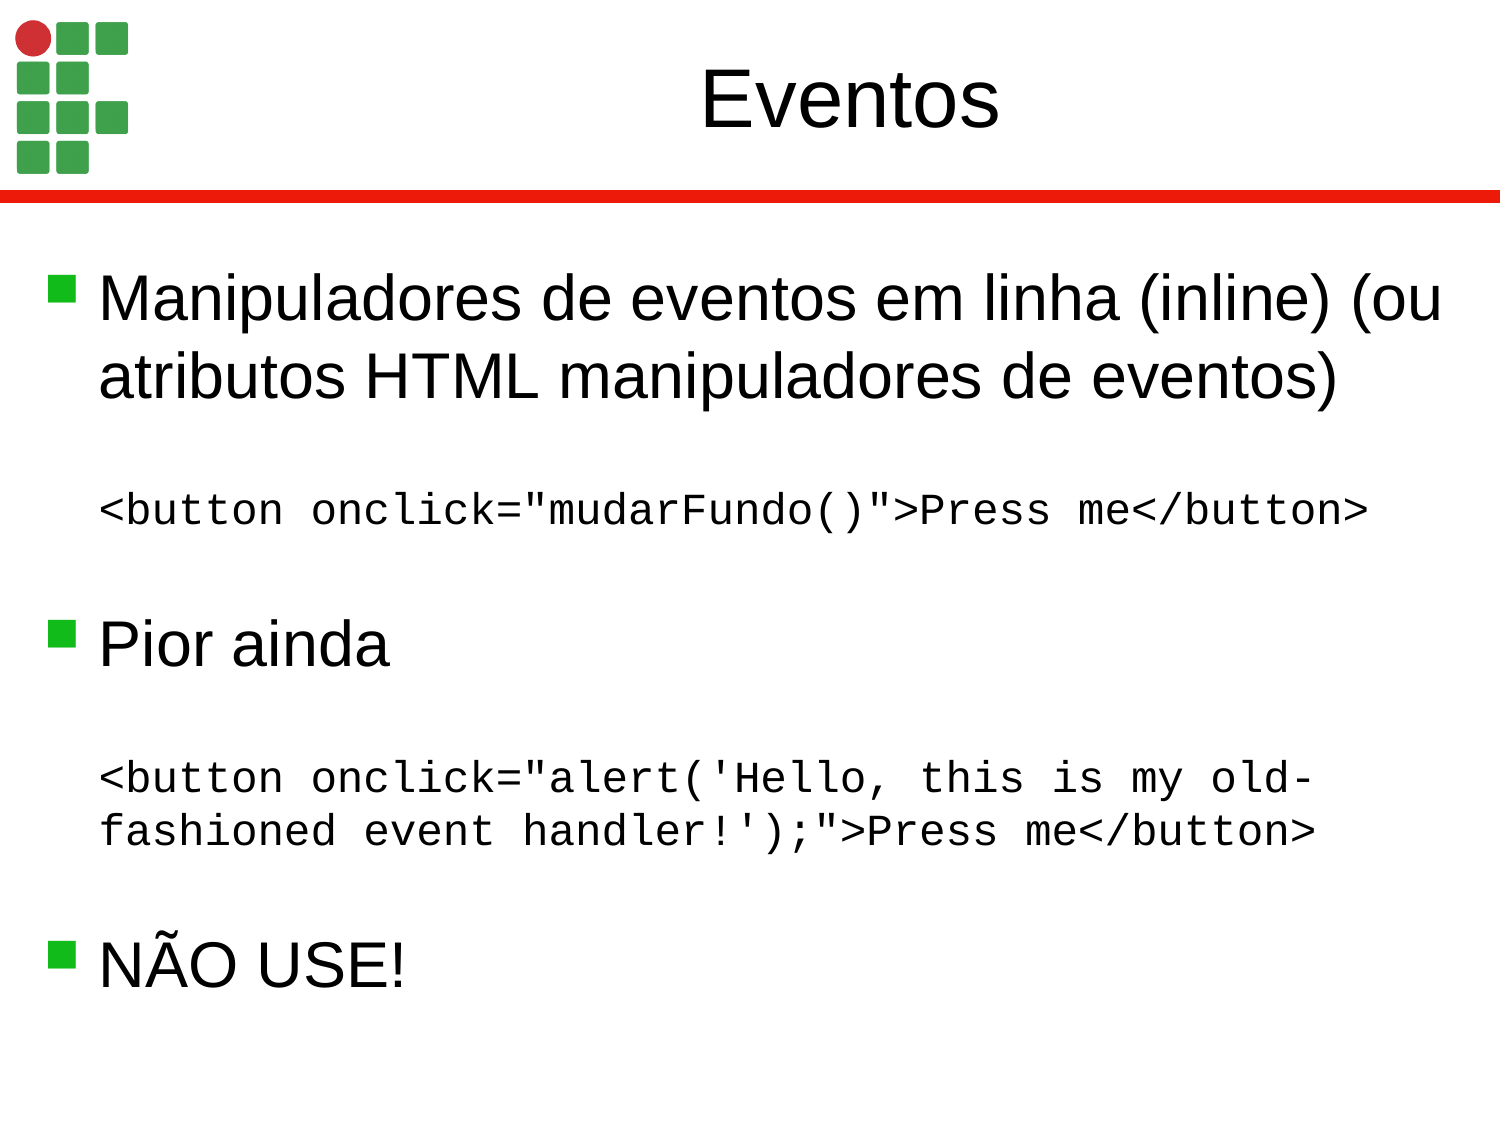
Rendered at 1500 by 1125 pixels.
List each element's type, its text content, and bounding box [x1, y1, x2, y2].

title Eventos [230, 0, 1471, 202]
list Manipuladores de eventos em linha (inline) (ou atributos HTML manipuladores de eventos) <button onclick="mudarFundo()">Press me</button> Pior ainda <button onclick="alert('Hello, this is my old-fashioned event handler!');">Press me</button> NÃO USE! [29, 207, 1471, 1087]
picture [14, 16, 130, 178]
